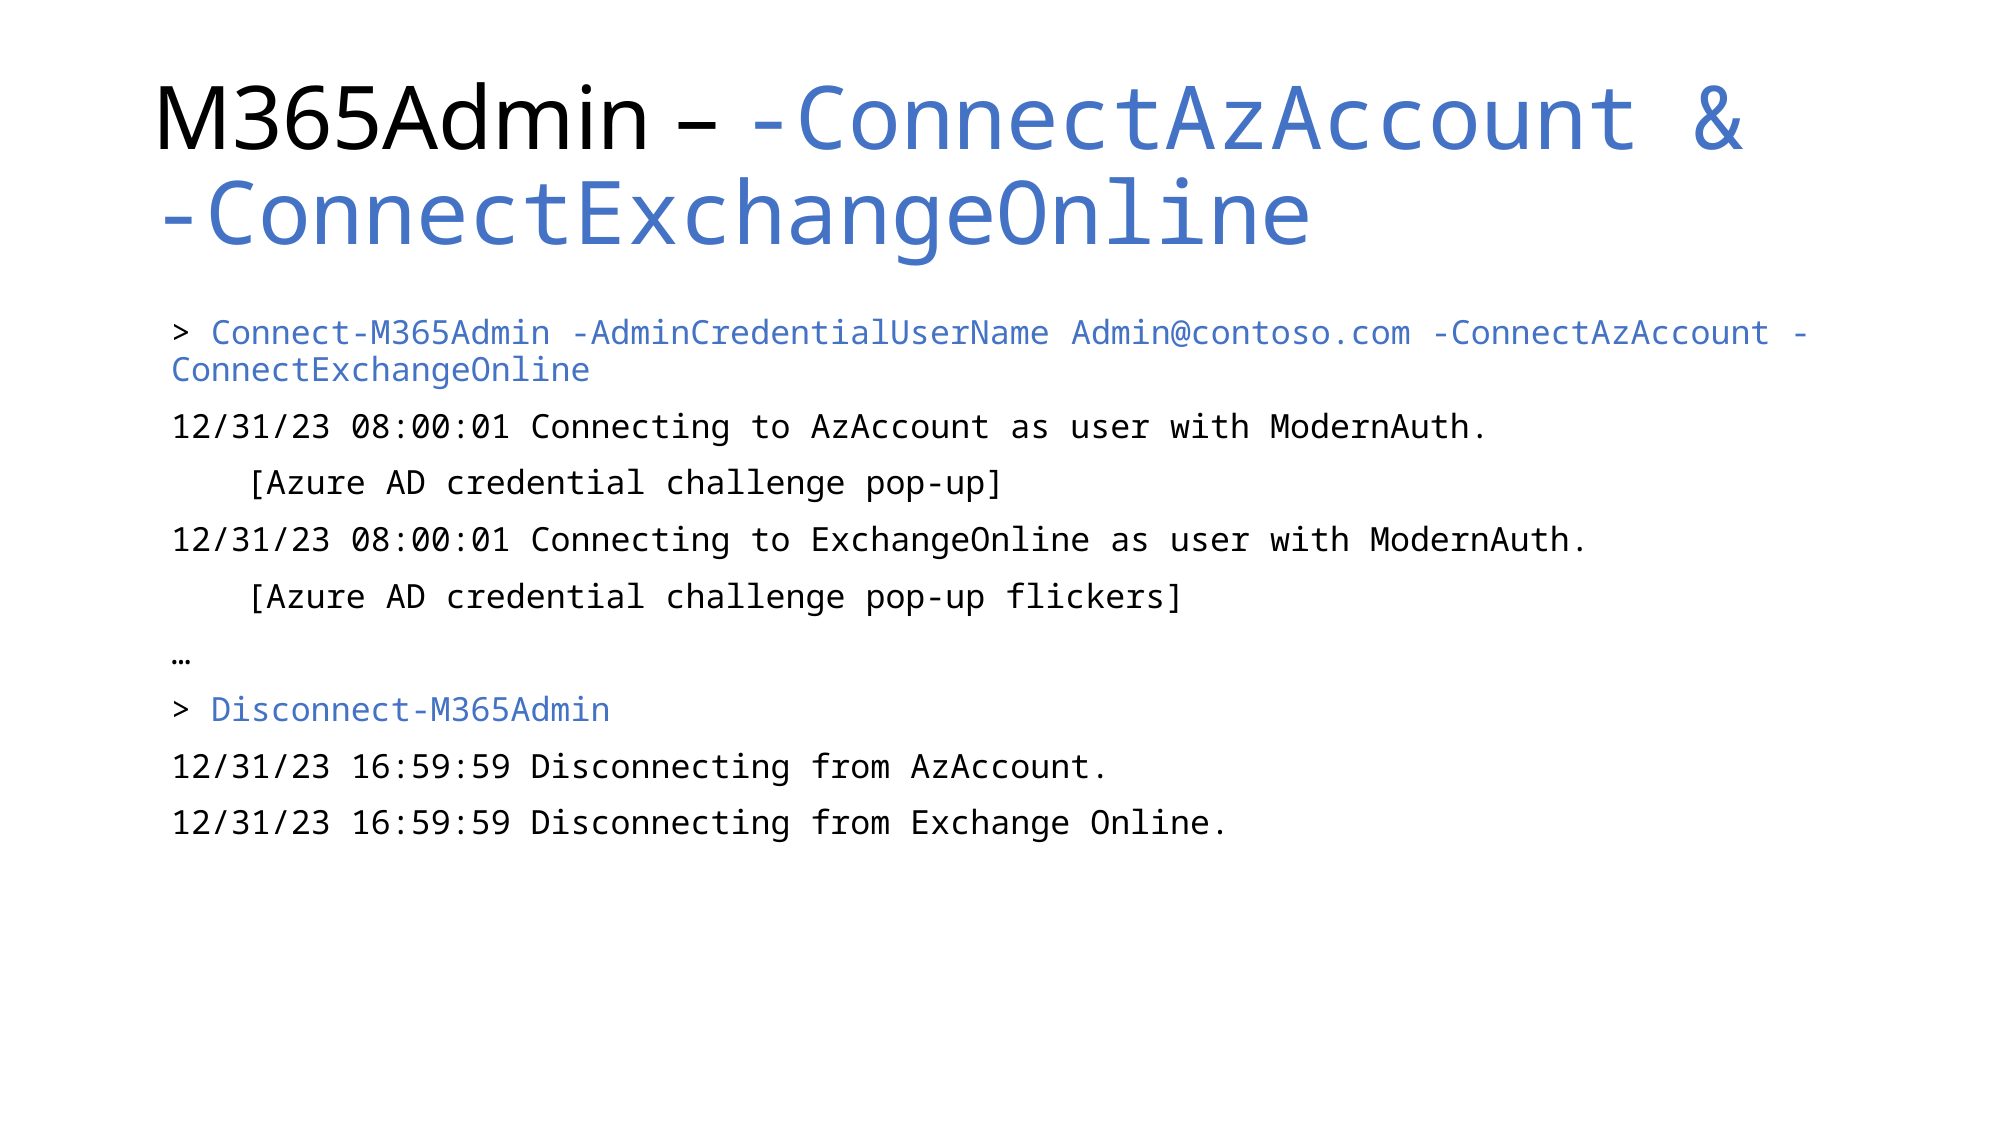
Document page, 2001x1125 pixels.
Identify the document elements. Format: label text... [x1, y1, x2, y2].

list > Connect-M365Admin -AdminCredentialUserName Admin@contoso.com -ConnectAzAccount -ConnectExchangeOnline 12/31/23 08:00:01 Connecting to AzAccount as user with ModernAuth. [Azure AD credential challenge pop-up] 12/31/23 08:00:01 Connecting to ExchangeOnline as user with ModernAuth. [Azure AD credential challenge pop-up flickers] … > Disconnect-M365Admin 12/31/23 16:59:59 Disconnecting from AzAccount. 12/31/23 16:59:59 Disconnecting from Exchange Online. [156, 304, 1882, 1019]
title M365Admin – -ConnectAzAccount & -ConnectExchangeOnline [137, 59, 1863, 278]
